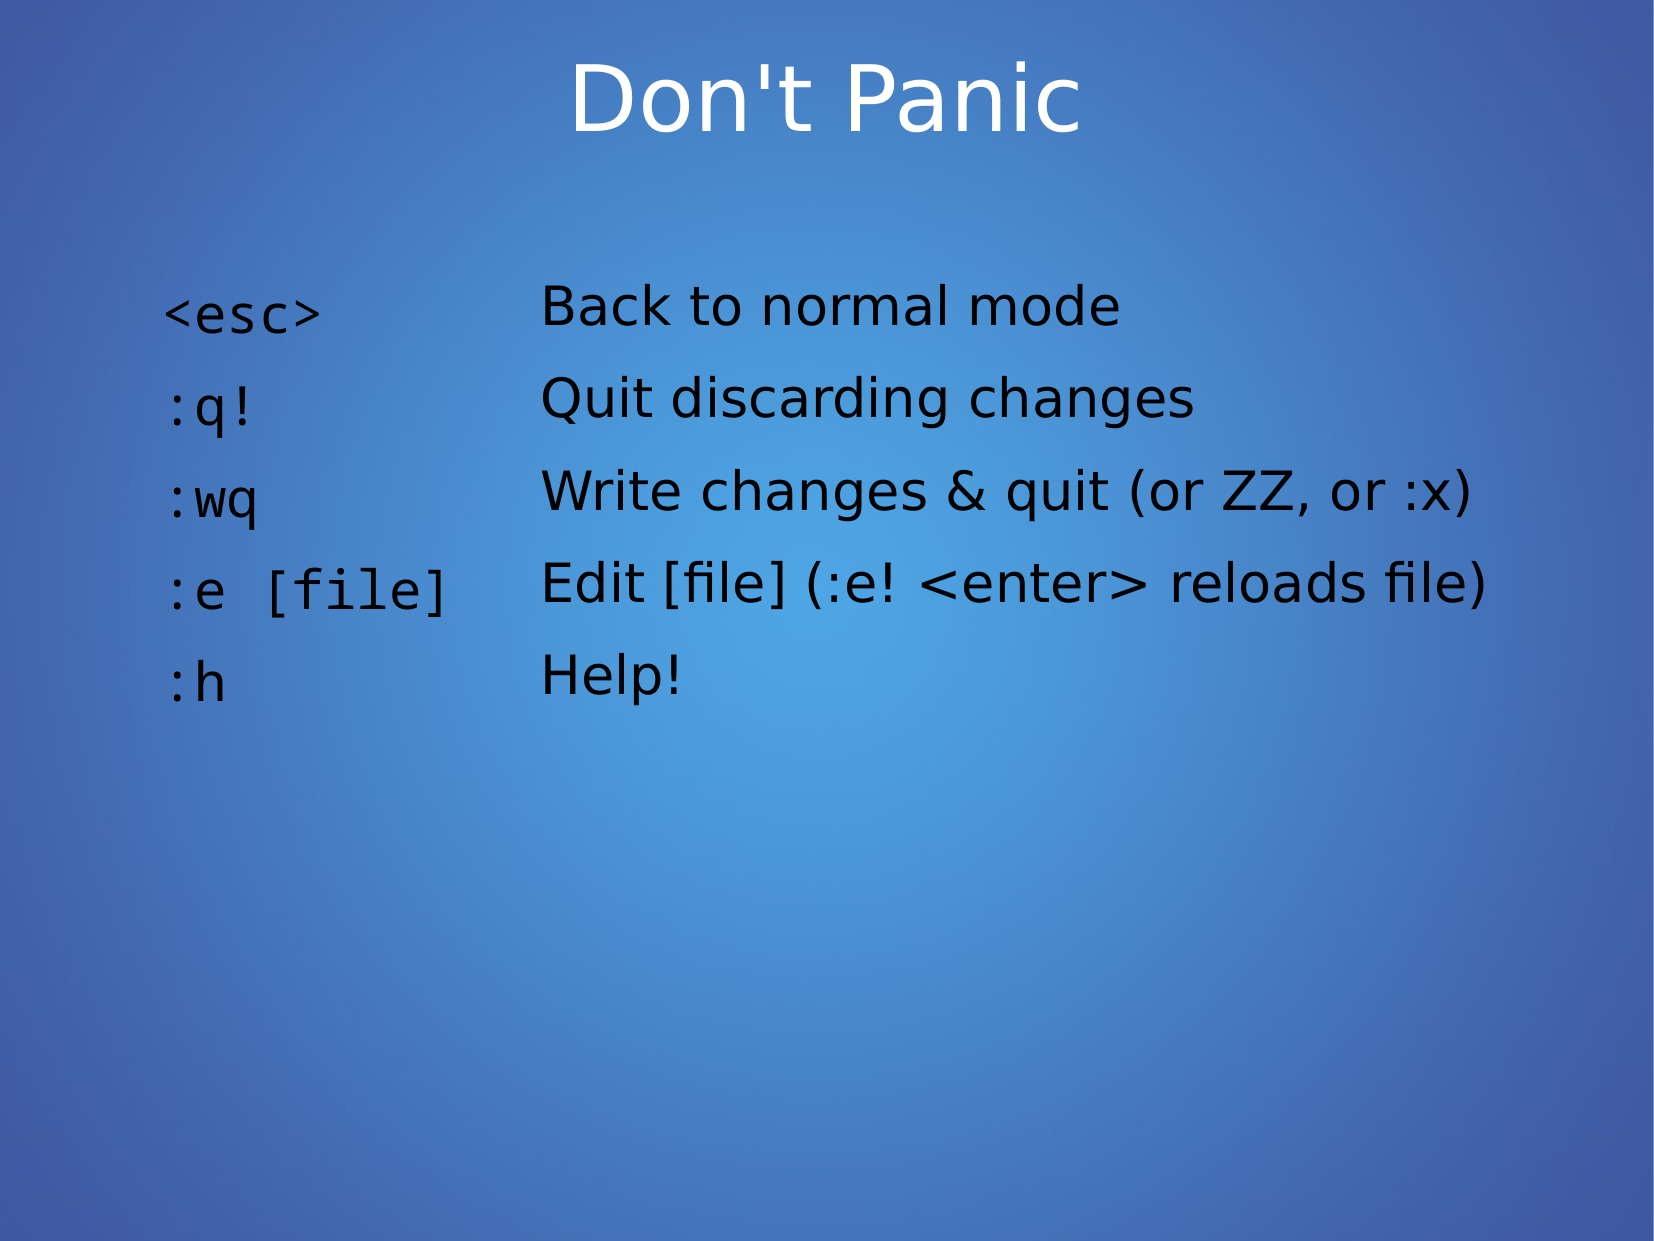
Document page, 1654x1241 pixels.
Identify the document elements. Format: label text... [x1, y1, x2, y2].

picture [0, 0, 1654, 1241]
table_cell :e [file] [147, 544, 526, 636]
table_cell :q! [147, 360, 526, 452]
table_cell Help! [526, 636, 1507, 729]
table_header Back to normal mode [526, 268, 1507, 360]
table_cell :h [147, 636, 526, 729]
table_cell Write changes & quit (or ZZ, or :x) [526, 452, 1507, 544]
title Don't Panic [82, 23, 1571, 175]
table_cell :wq [147, 452, 526, 544]
table_cell Edit [file] (:e! <enter> reloads file) [526, 544, 1507, 636]
table_header <esc> [147, 268, 526, 360]
table_cell Quit discarding changes [526, 360, 1507, 452]
